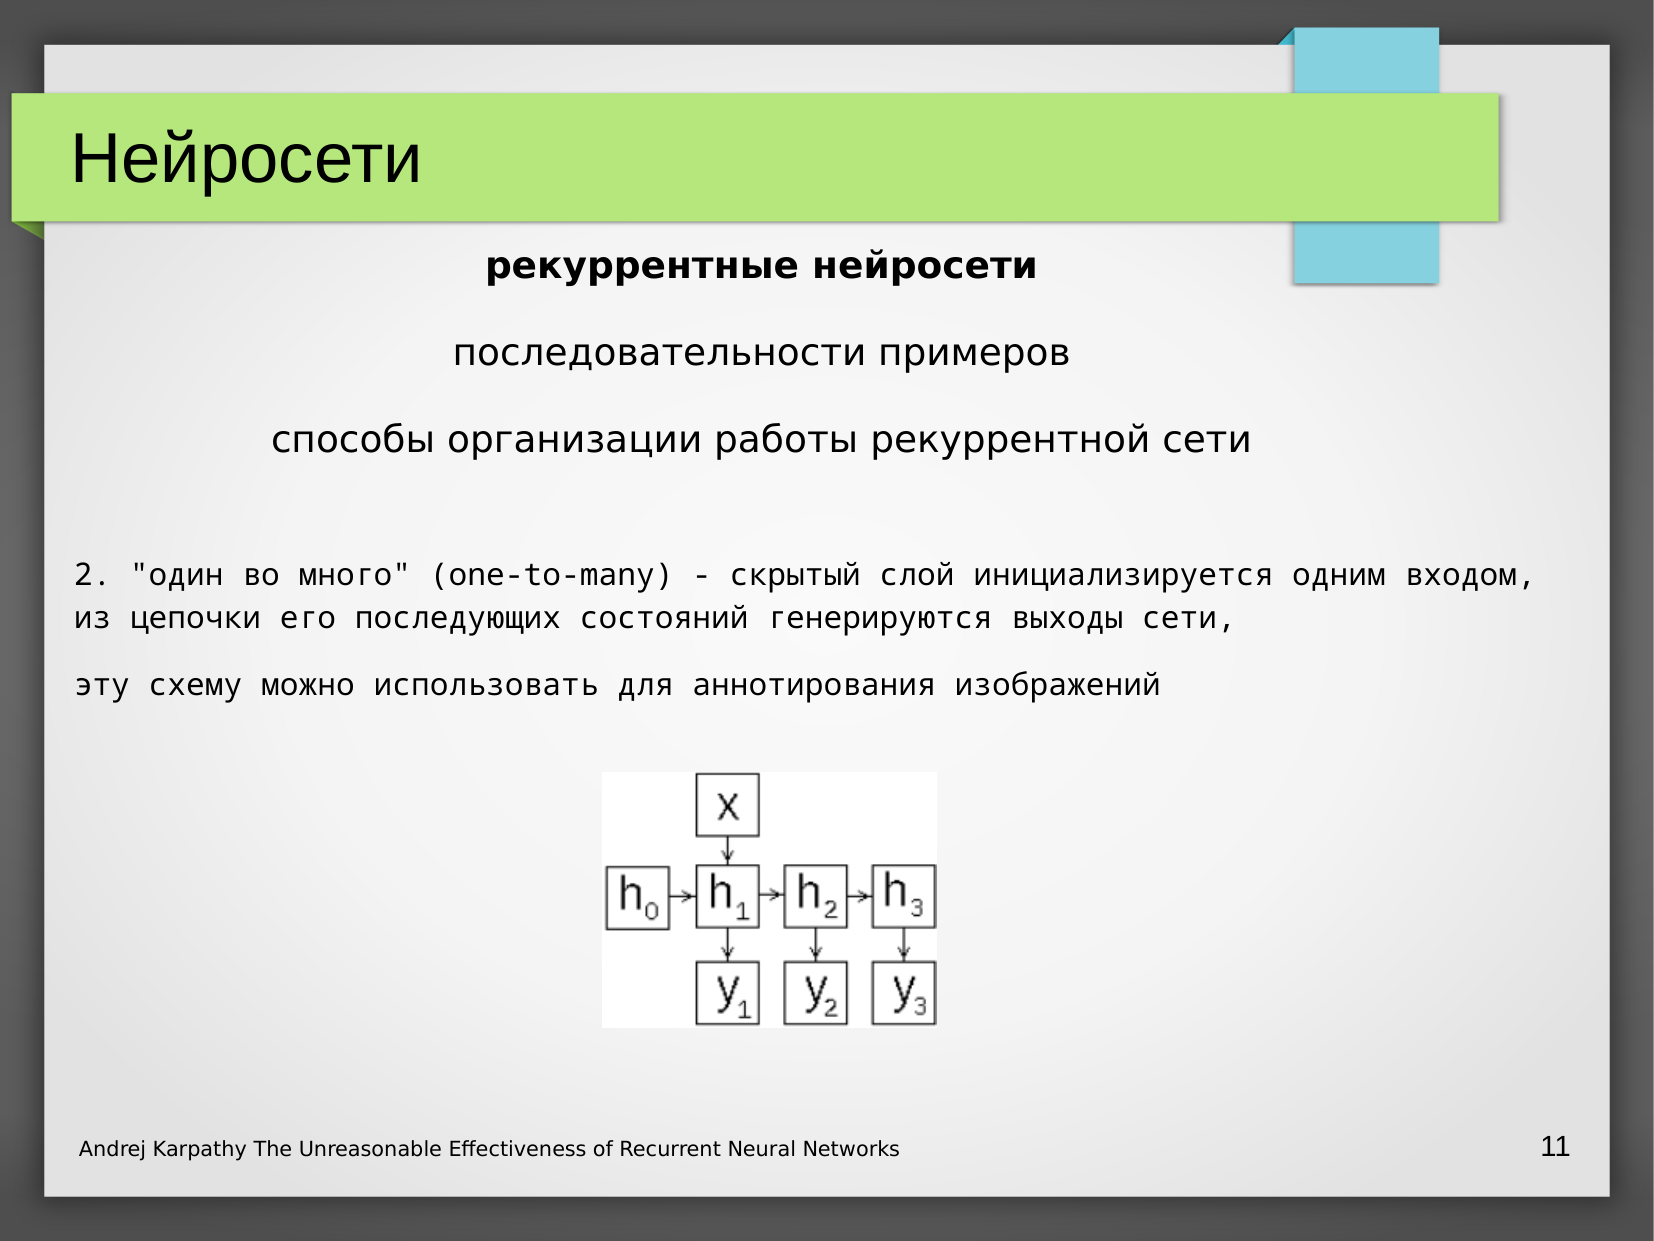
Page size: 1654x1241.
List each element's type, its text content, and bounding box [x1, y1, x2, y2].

text_box рекуррентные нейросети последовательности примеров способы организации работы рекуррентной сети [224, 236, 1300, 513]
text_box 2. "один во много" (one-to-many) - скрытый слой инициализируется одним входом, из цепочки его последующих состояний генерируются выходы сети, эту схему можно использовать для аннотирования изображений [59, 544, 1595, 709]
title Нейросети [70, 118, 1205, 199]
text_box Andrej Karpathy The Unreasonable Effectiveness of Recurrent Neural Networks [64, 1130, 922, 1170]
picture [0, 0, 1654, 1241]
